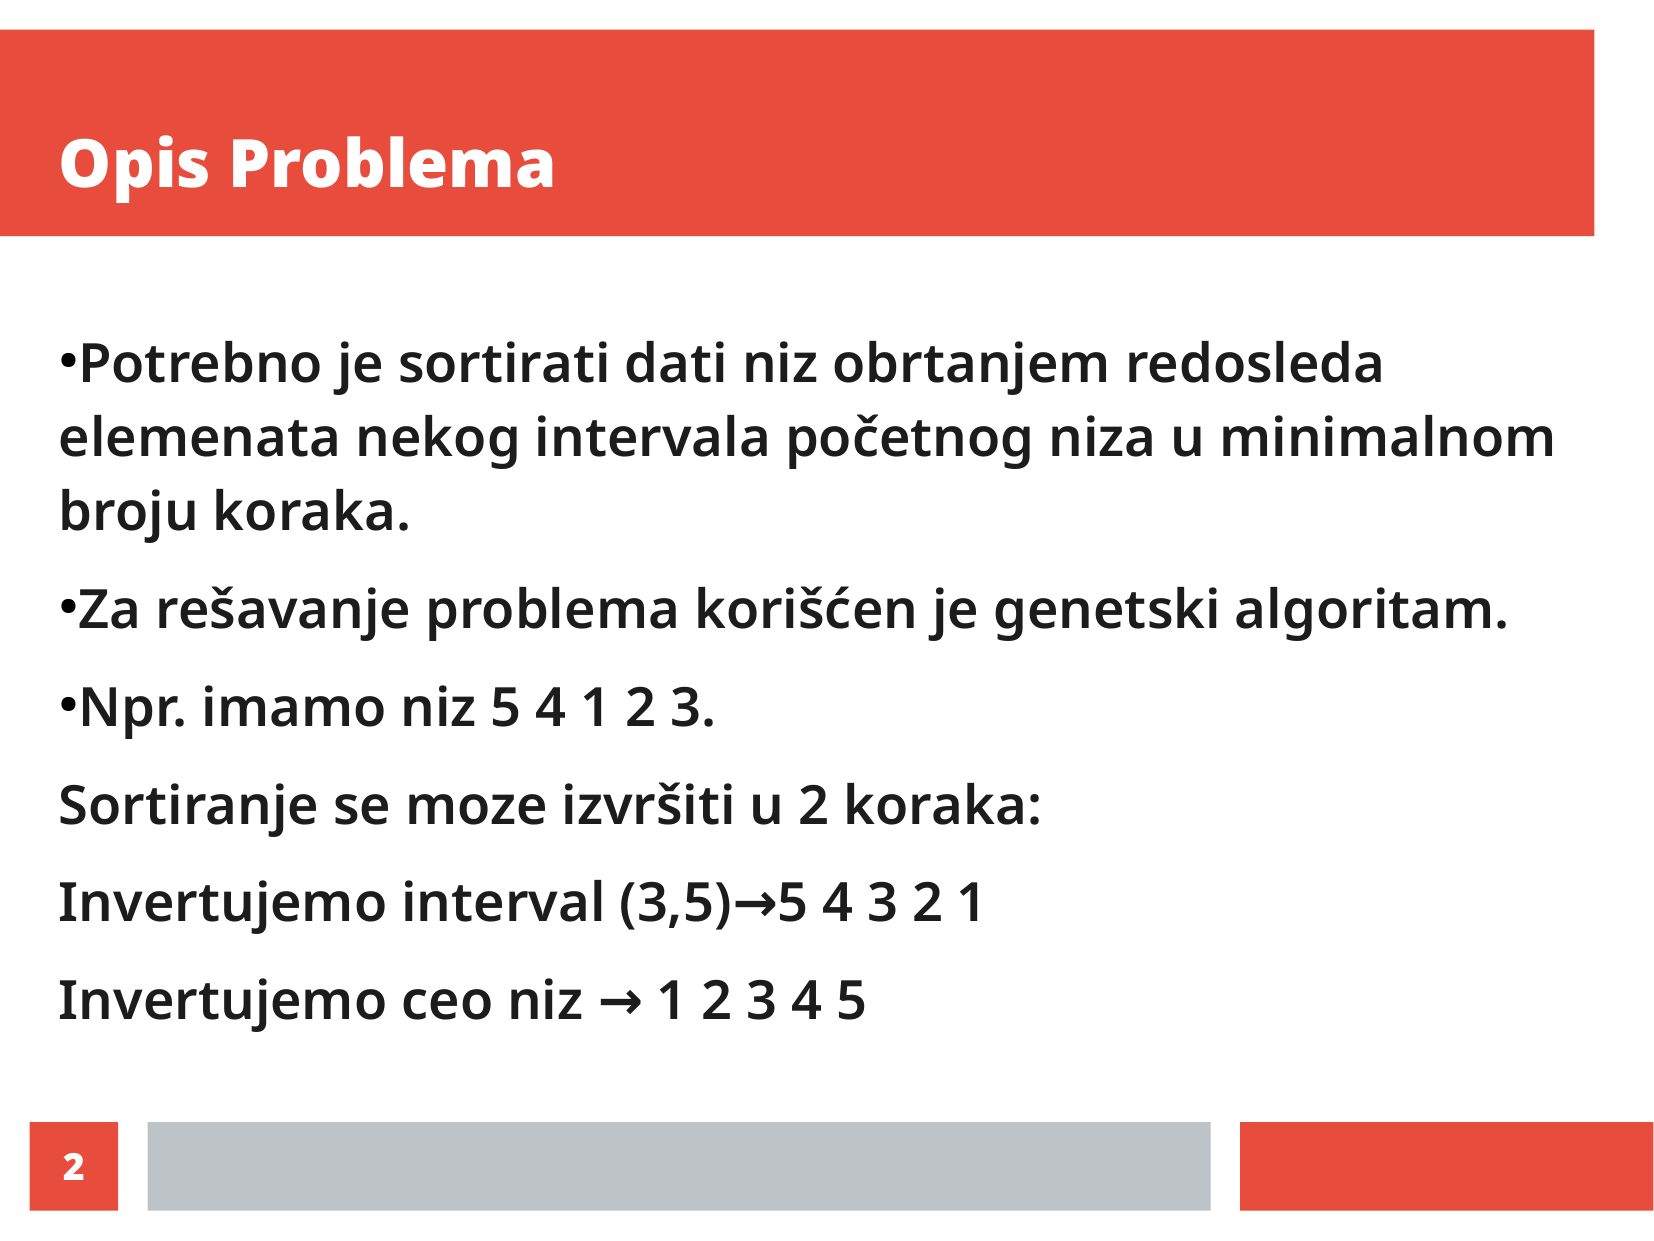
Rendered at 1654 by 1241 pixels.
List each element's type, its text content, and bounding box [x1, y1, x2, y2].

title Opis Problema [59, 59, 1595, 207]
list Potrebno je sortirati dati niz obrtanjem redosleda elemenata nekog intervala početnog niza u minimalnom broju koraka. Za rešavanje problema korišćen je genetski algoritam. Npr. imamo niz 5 4 1 2 3. Sortiranje se moze izvršiti u 2 koraka: Invertujemo interval (3,5)→5 4 3 2 1 Invertujemo ceo niz → 1 2 3 4 5 [59, 324, 1565, 1093]
